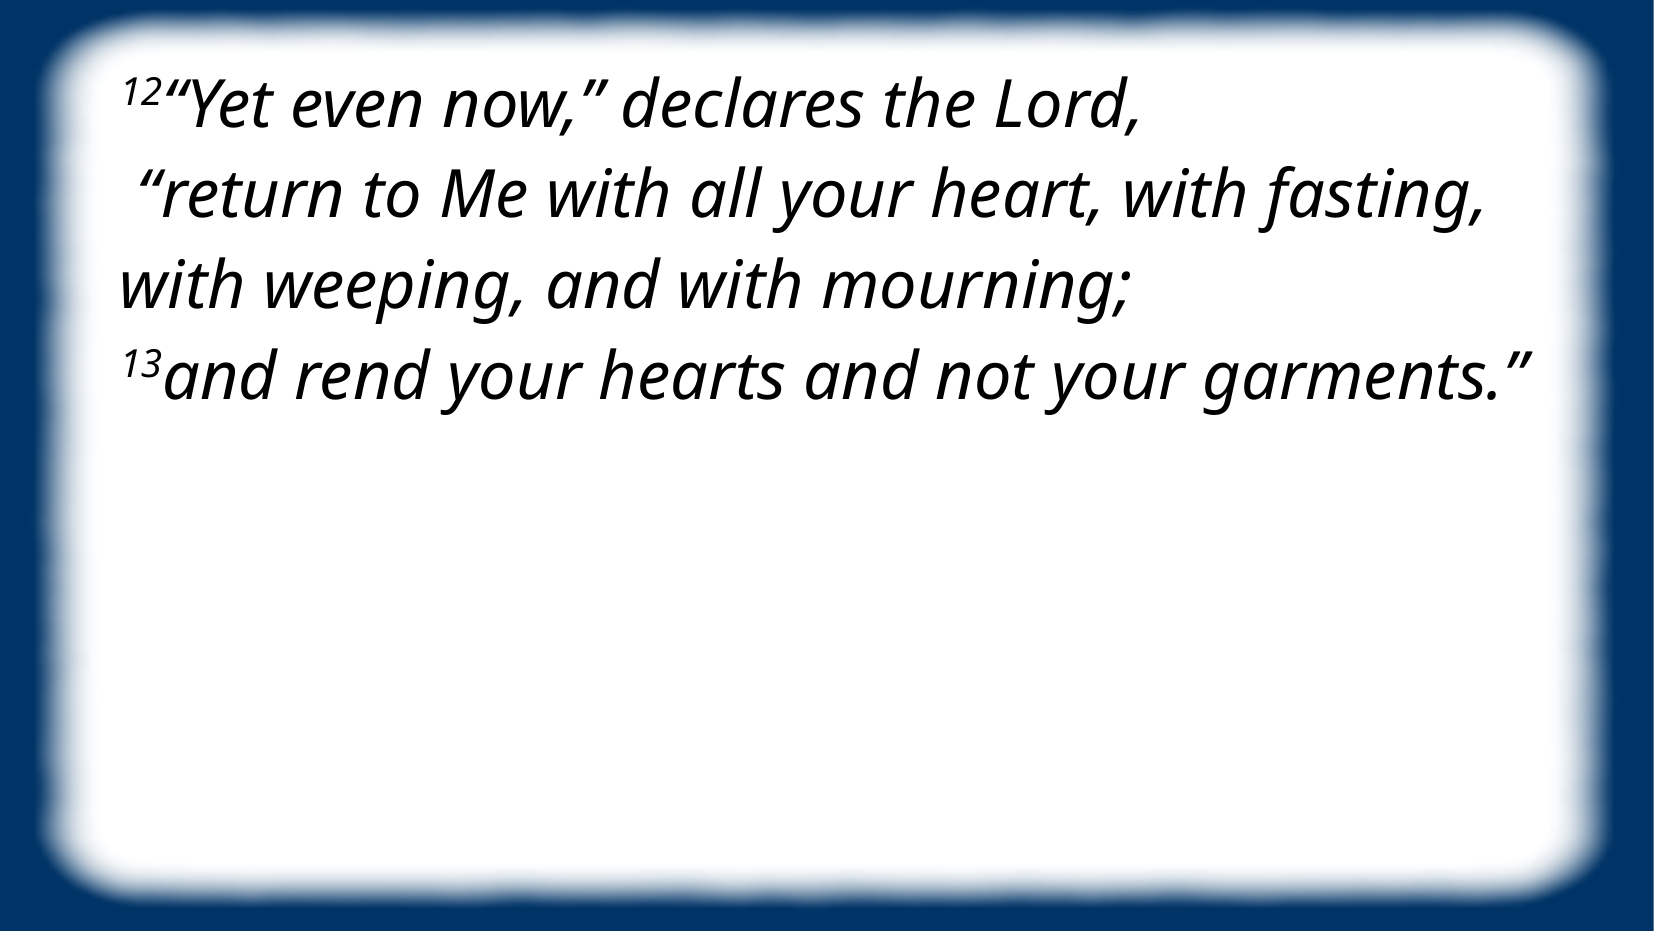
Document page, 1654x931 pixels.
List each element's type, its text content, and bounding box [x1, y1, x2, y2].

text_box 12“Yet even now,” declares the Lord, “return to Me with all your heart, with fasting, with weeping, and with mourning; 13and rend your hearts and not your garments.” [105, 48, 1546, 466]
picture [0, 0, 1654, 931]
